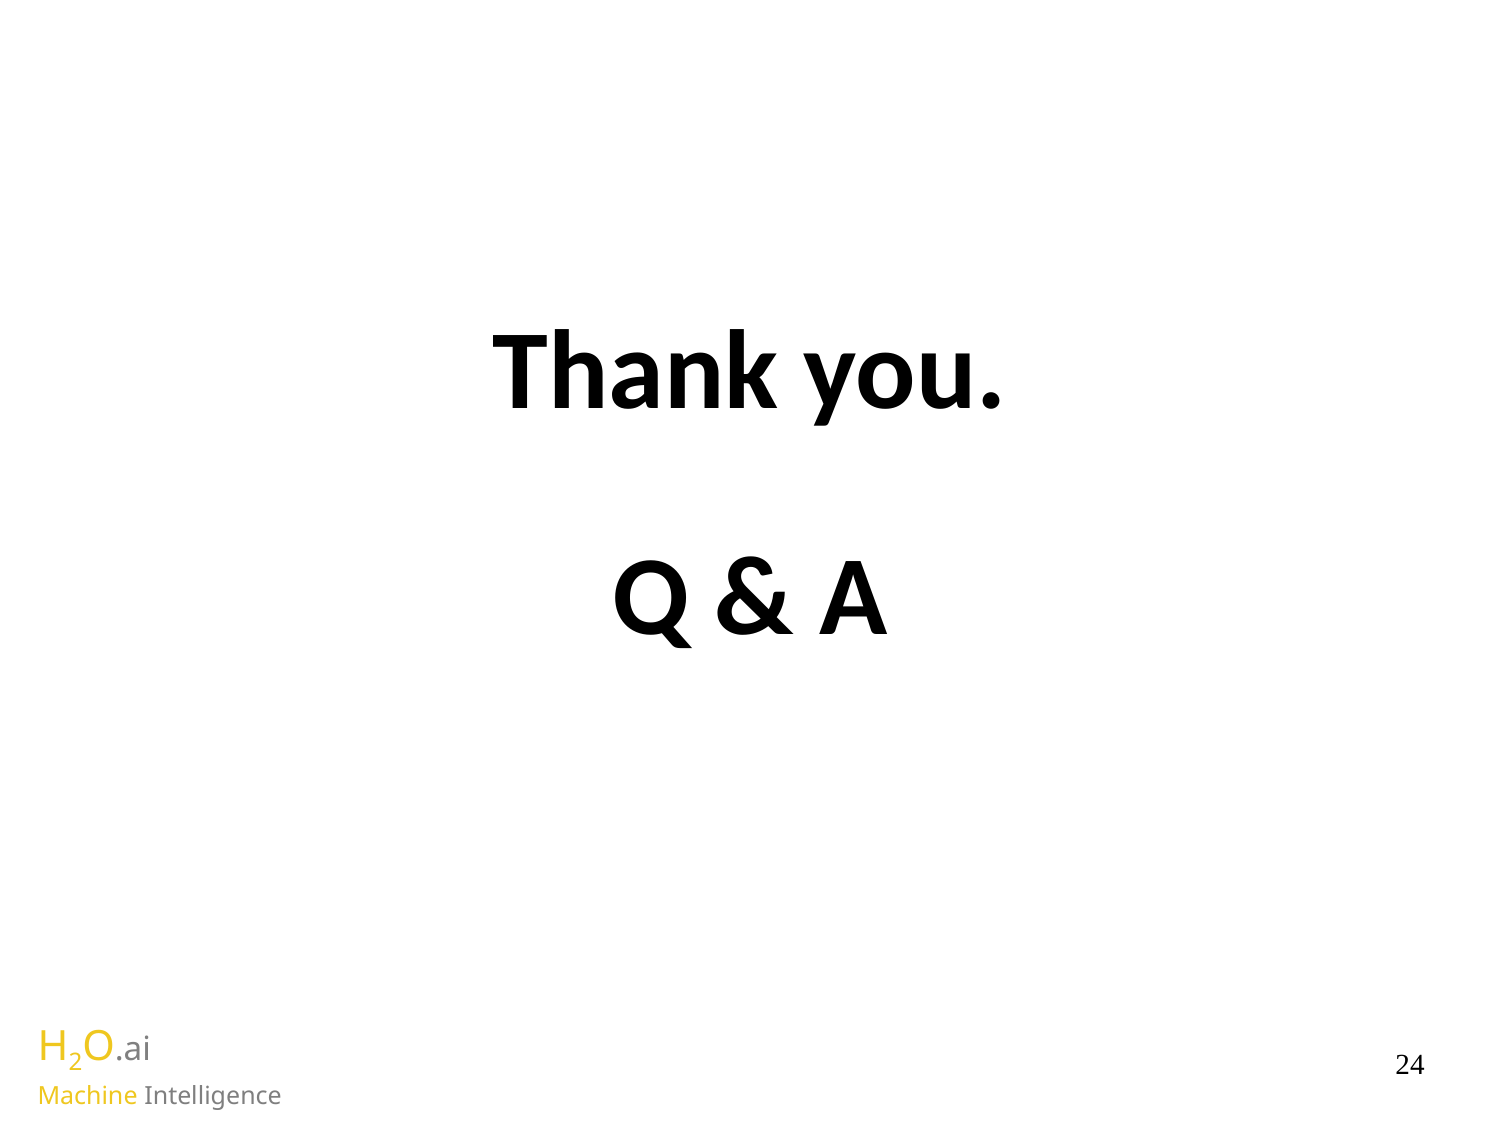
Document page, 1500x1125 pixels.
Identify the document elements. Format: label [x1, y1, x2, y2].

list [75, 150, 1425, 1013]
